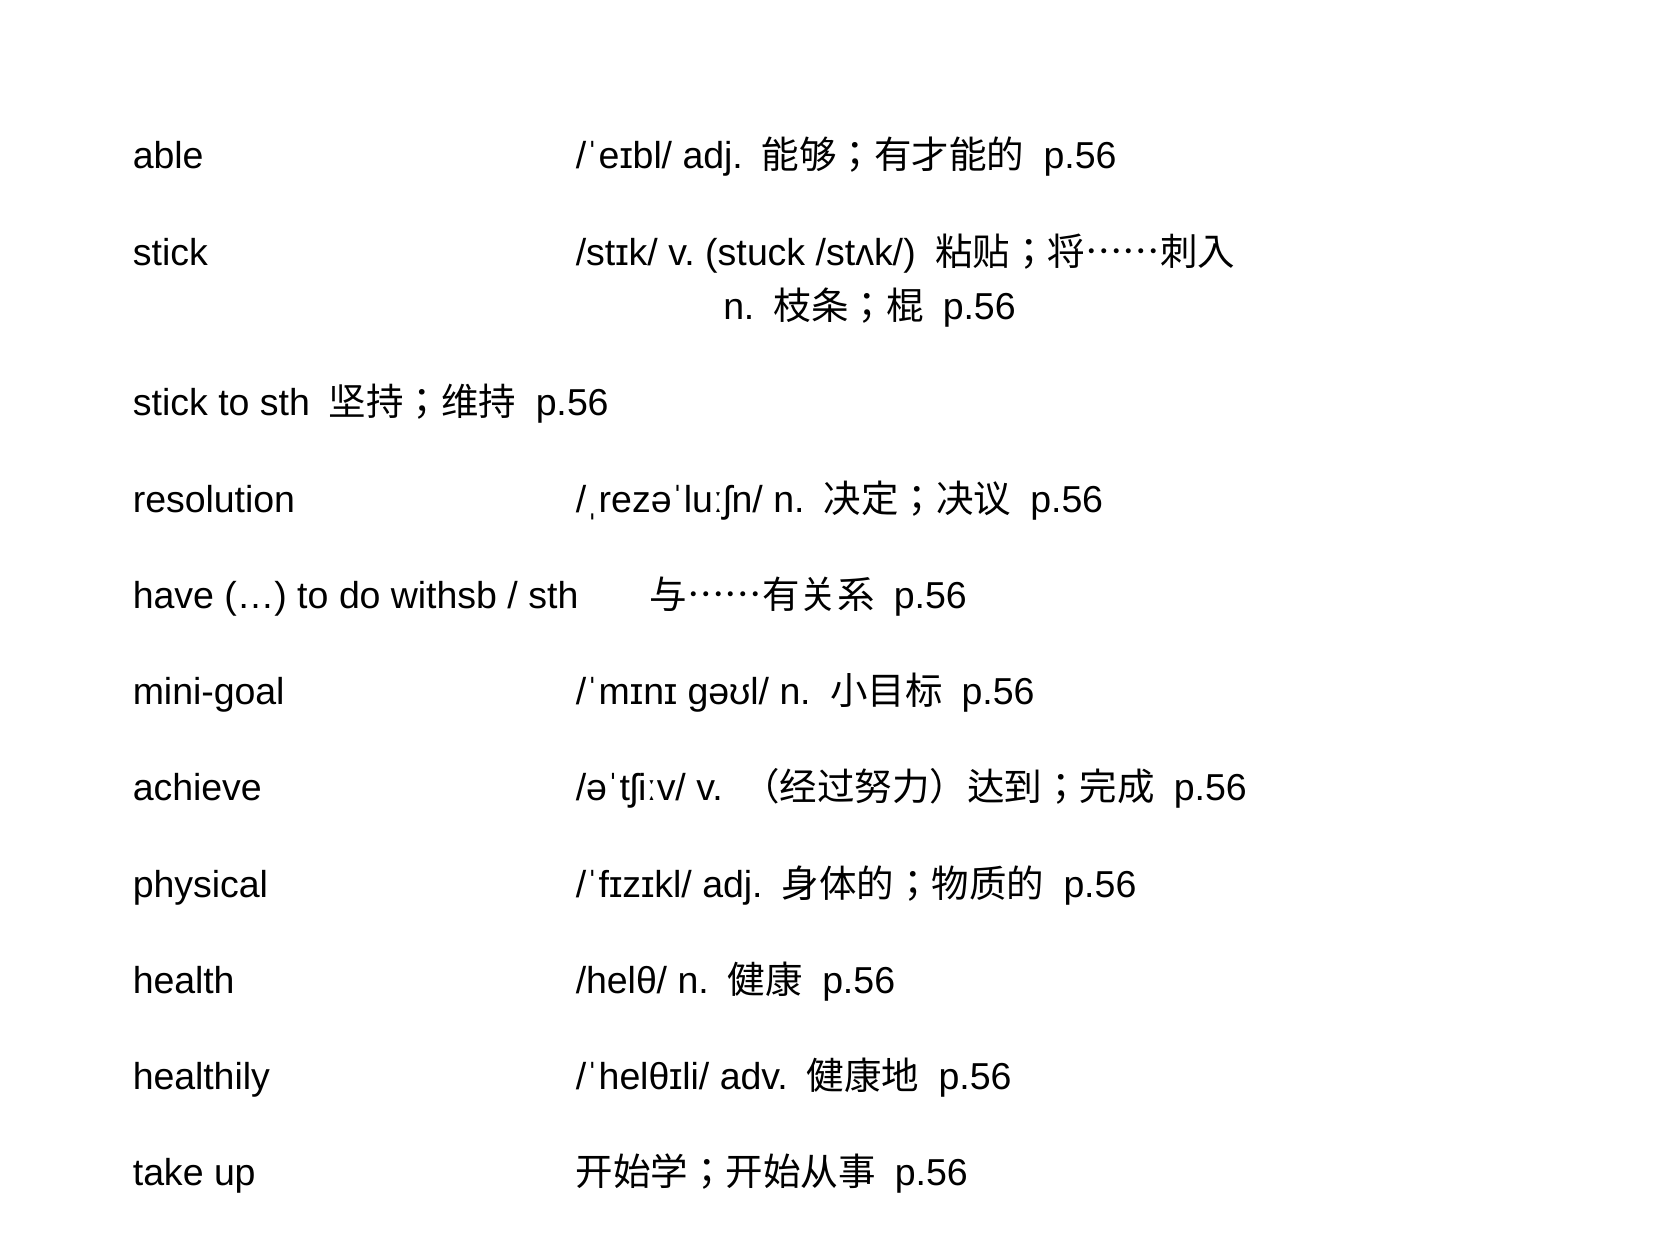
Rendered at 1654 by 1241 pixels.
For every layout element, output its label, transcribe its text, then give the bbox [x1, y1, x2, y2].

text_box able /ˈeɪbl/ adj. 能够；有才能的 p.56 stick /stɪk/ v. (stuck /stʌk/) 粘贴；将……刺入 n. 枝条；棍 p.56 stick to sth 坚持；维持 p.56 resolution /ˌrezəˈluːʃn/ n. 决定；决议 p.56 have (…) to do withsb / sth 与……有关系 p.56 mini-goal /ˈmɪnɪ ɡəʊl/ n. 小目标 p.56 achieve /əˈtʃiːv/ v. （经过努力）达到；完成 p.56 physical /ˈfɪzɪkl/ adj. 身体的；物质的 p.56 health /helθ/ n. 健康 p.56 healthily /ˈhelθɪli/ adv. 健康地 p.56 take up 开始学；开始从事 p.56 photography /fəˈtɒɡrəfi/ n. 照相术；摄影 p.56 [118, 118, 1536, 1143]
